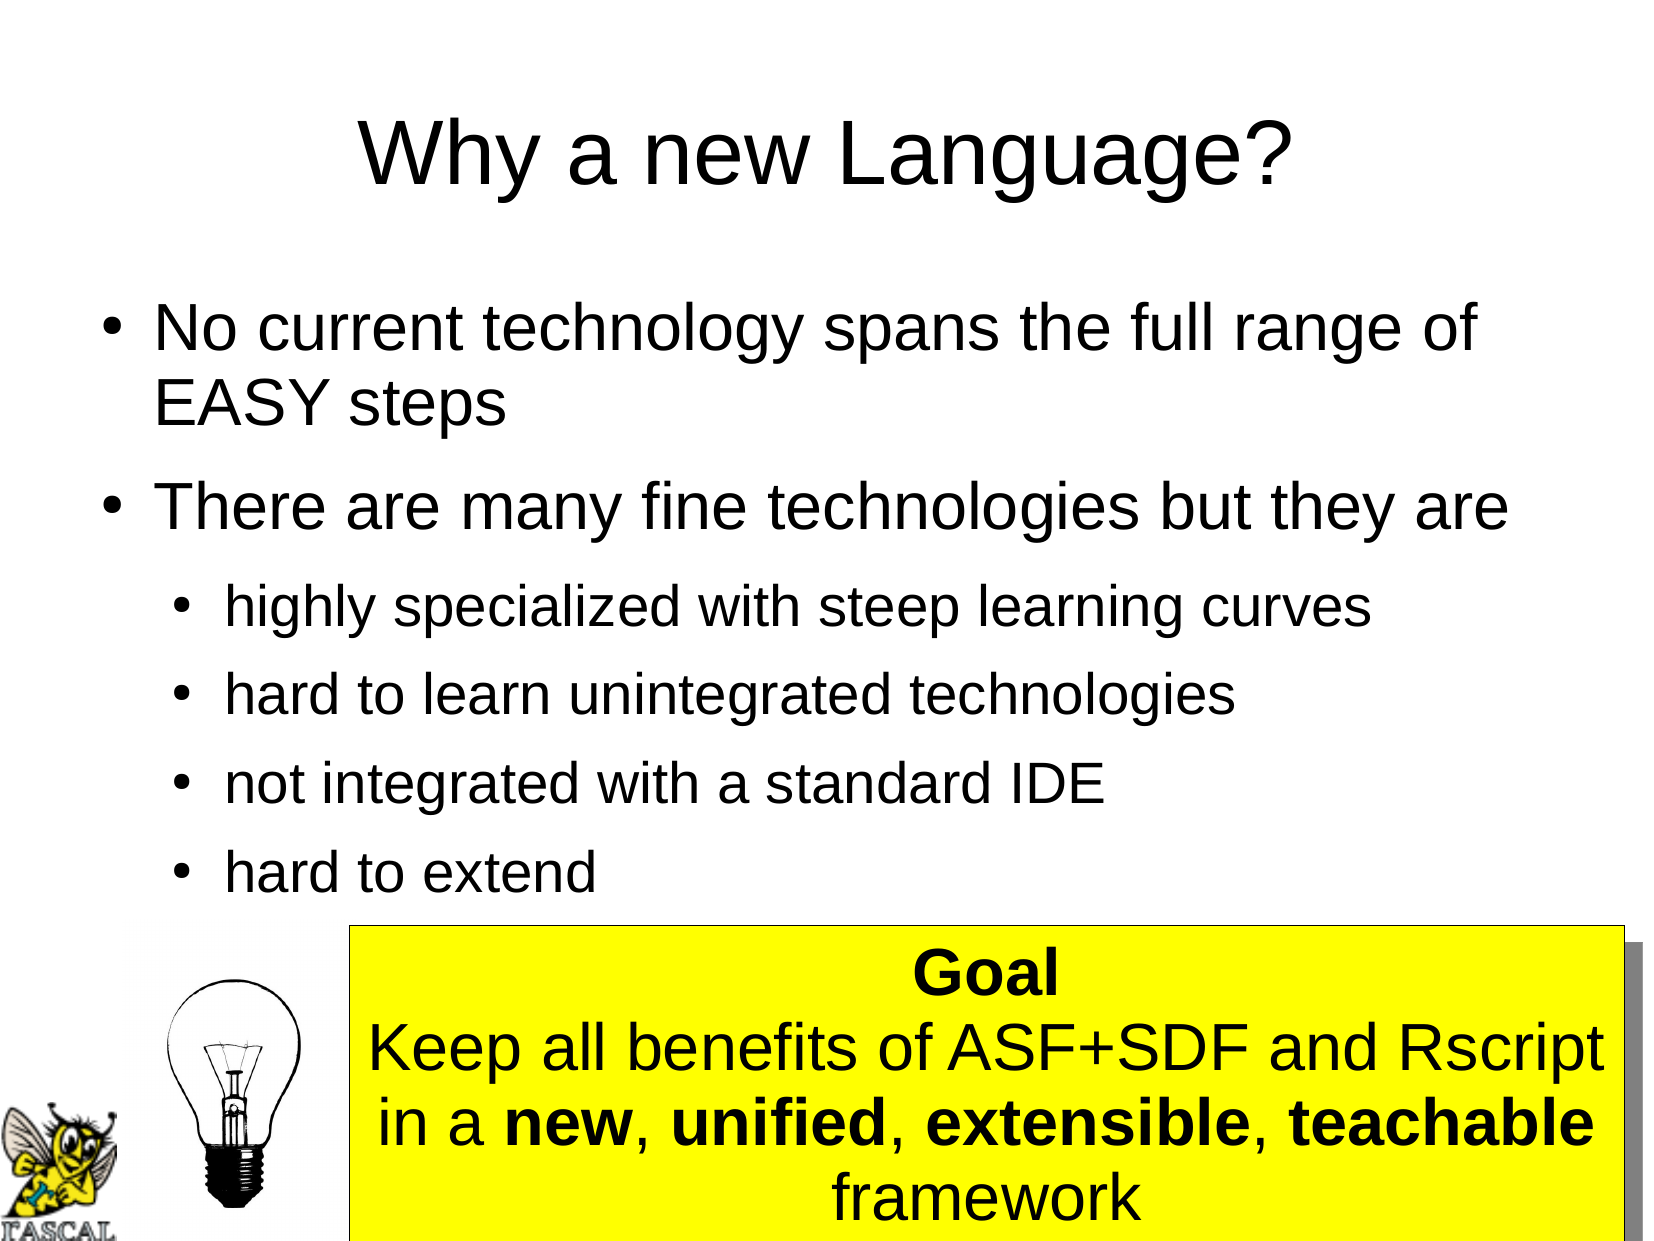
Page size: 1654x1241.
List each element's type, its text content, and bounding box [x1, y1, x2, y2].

title Why a new Language? [82, 49, 1571, 257]
picture [122, 1109, 349, 1241]
text_box Goal Keep all benefits of ASF+SDF and Rscript in a new, unified, extensible, teachable framework [349, 925, 1625, 1241]
picture [0, 1102, 117, 1241]
list No current technology spans the full range of EASY steps There are many fine technologies but they are highly specialized with steep learning curves hard to learn unintegrated technologies not integrated with a standard IDE hard to extend [82, 290, 1571, 1109]
